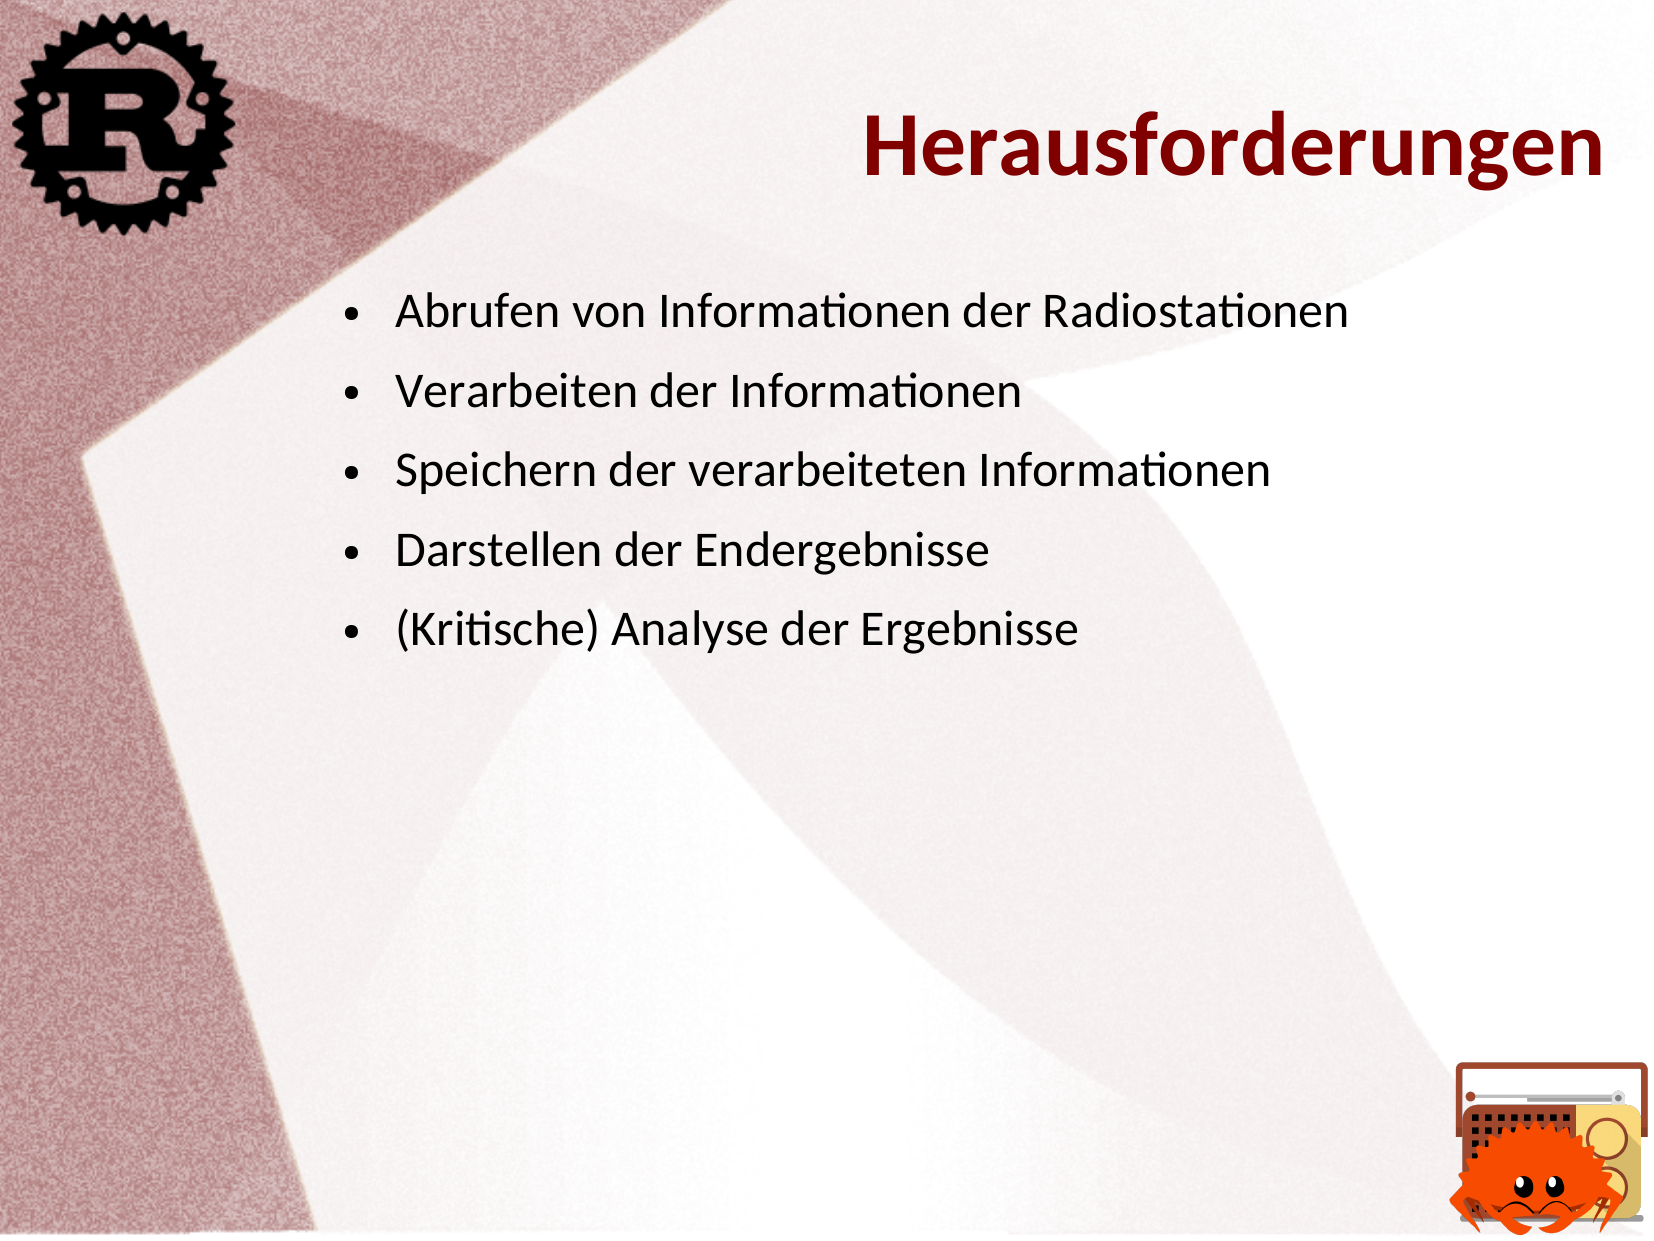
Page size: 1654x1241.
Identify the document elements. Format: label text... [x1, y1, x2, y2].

picture [0, 0, 1654, 1241]
title Herausforderungen [596, 49, 1607, 257]
list Abrufen von Informationen der Radiostationen Verarbeiten der Informationen Speichern der verarbeiteten Informationen Darstellen der Endergebnisse (Kritische) Analyse der Ergebnisse [324, 290, 1601, 916]
